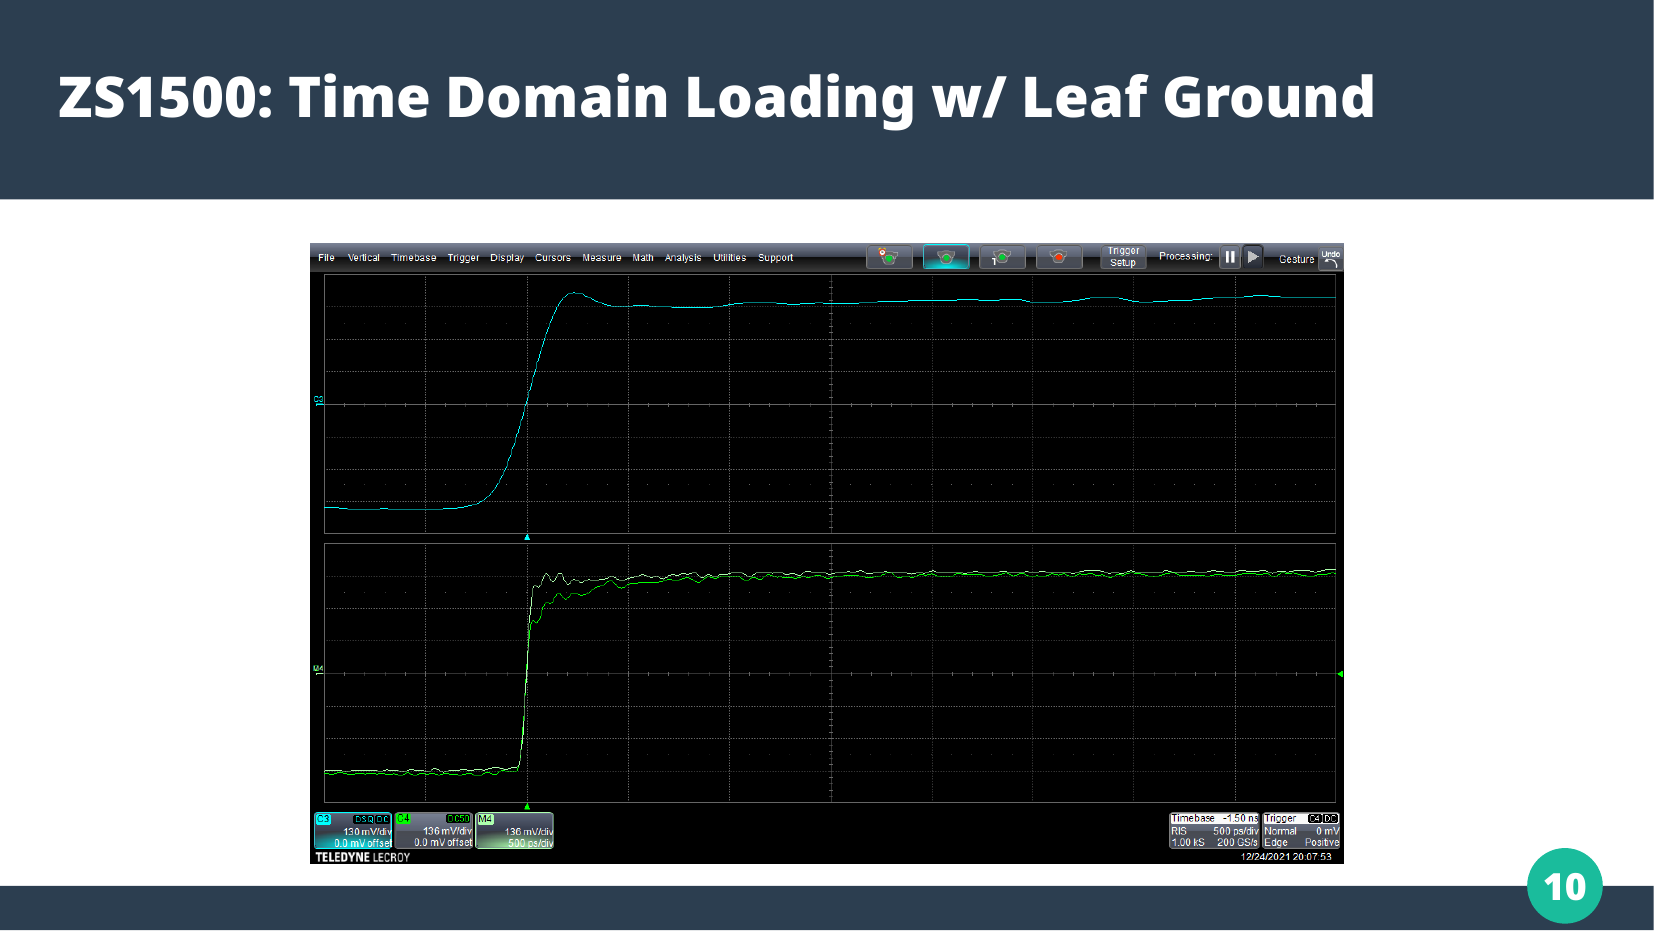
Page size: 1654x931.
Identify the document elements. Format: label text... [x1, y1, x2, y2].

picture [310, 243, 1344, 864]
title ZS1500: Time Domain Loading w/ Leaf Ground [59, 37, 1595, 155]
